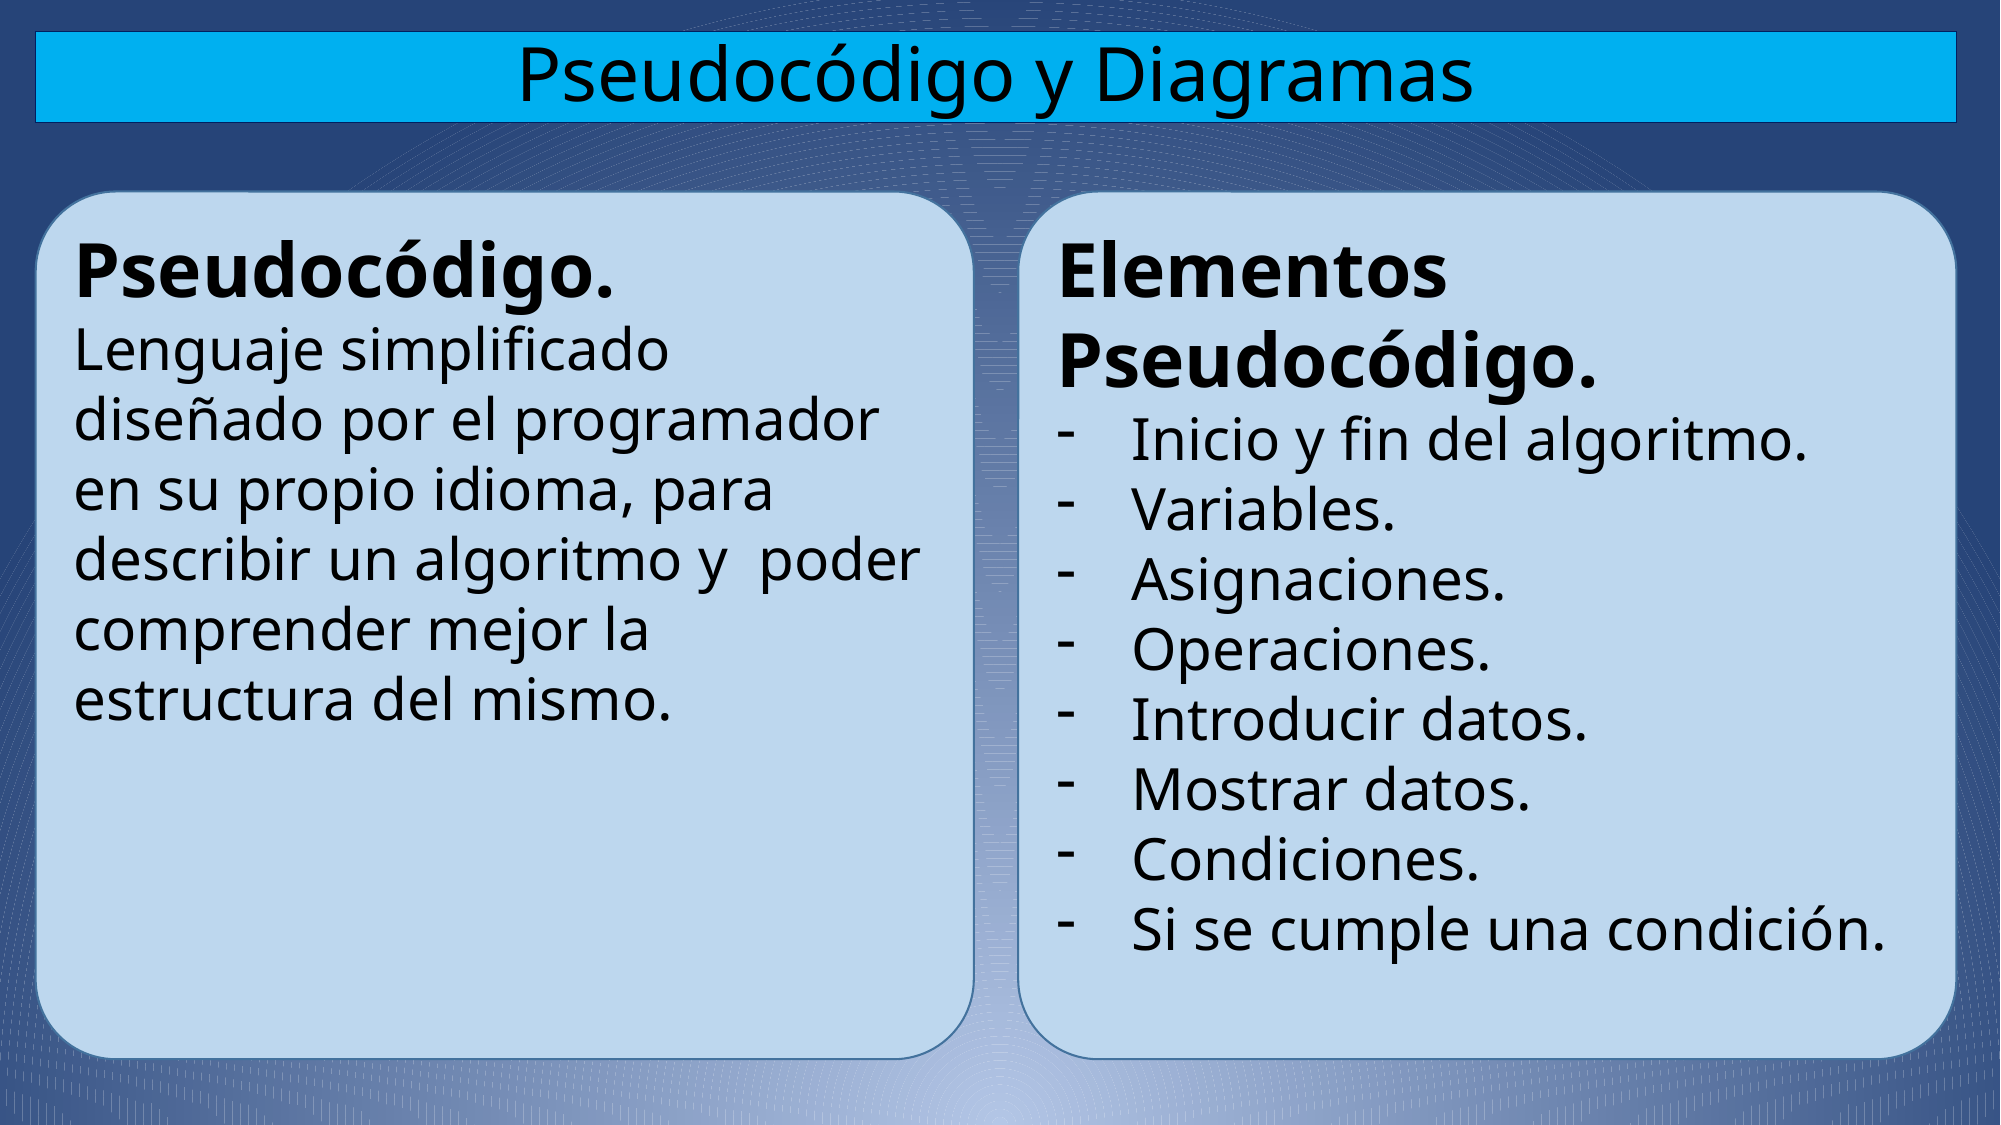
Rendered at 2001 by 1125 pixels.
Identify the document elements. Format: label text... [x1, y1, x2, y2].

text_box Pseudocódigo. Lenguaje simplificado diseñado por el programador en su propio idioma, para describir un algoritmo y poder comprender mejor la estructura del mismo. [35, 191, 974, 1060]
title Pseudocódigo y Diagramas [35, 31, 1957, 123]
text_box Elementos Pseudocódigo. Inicio y fin del algoritmo. Variables. Asignaciones. Operaciones. Introducir datos. Mostrar datos. Condiciones. Si se cumple una condición. [1018, 191, 1957, 1060]
